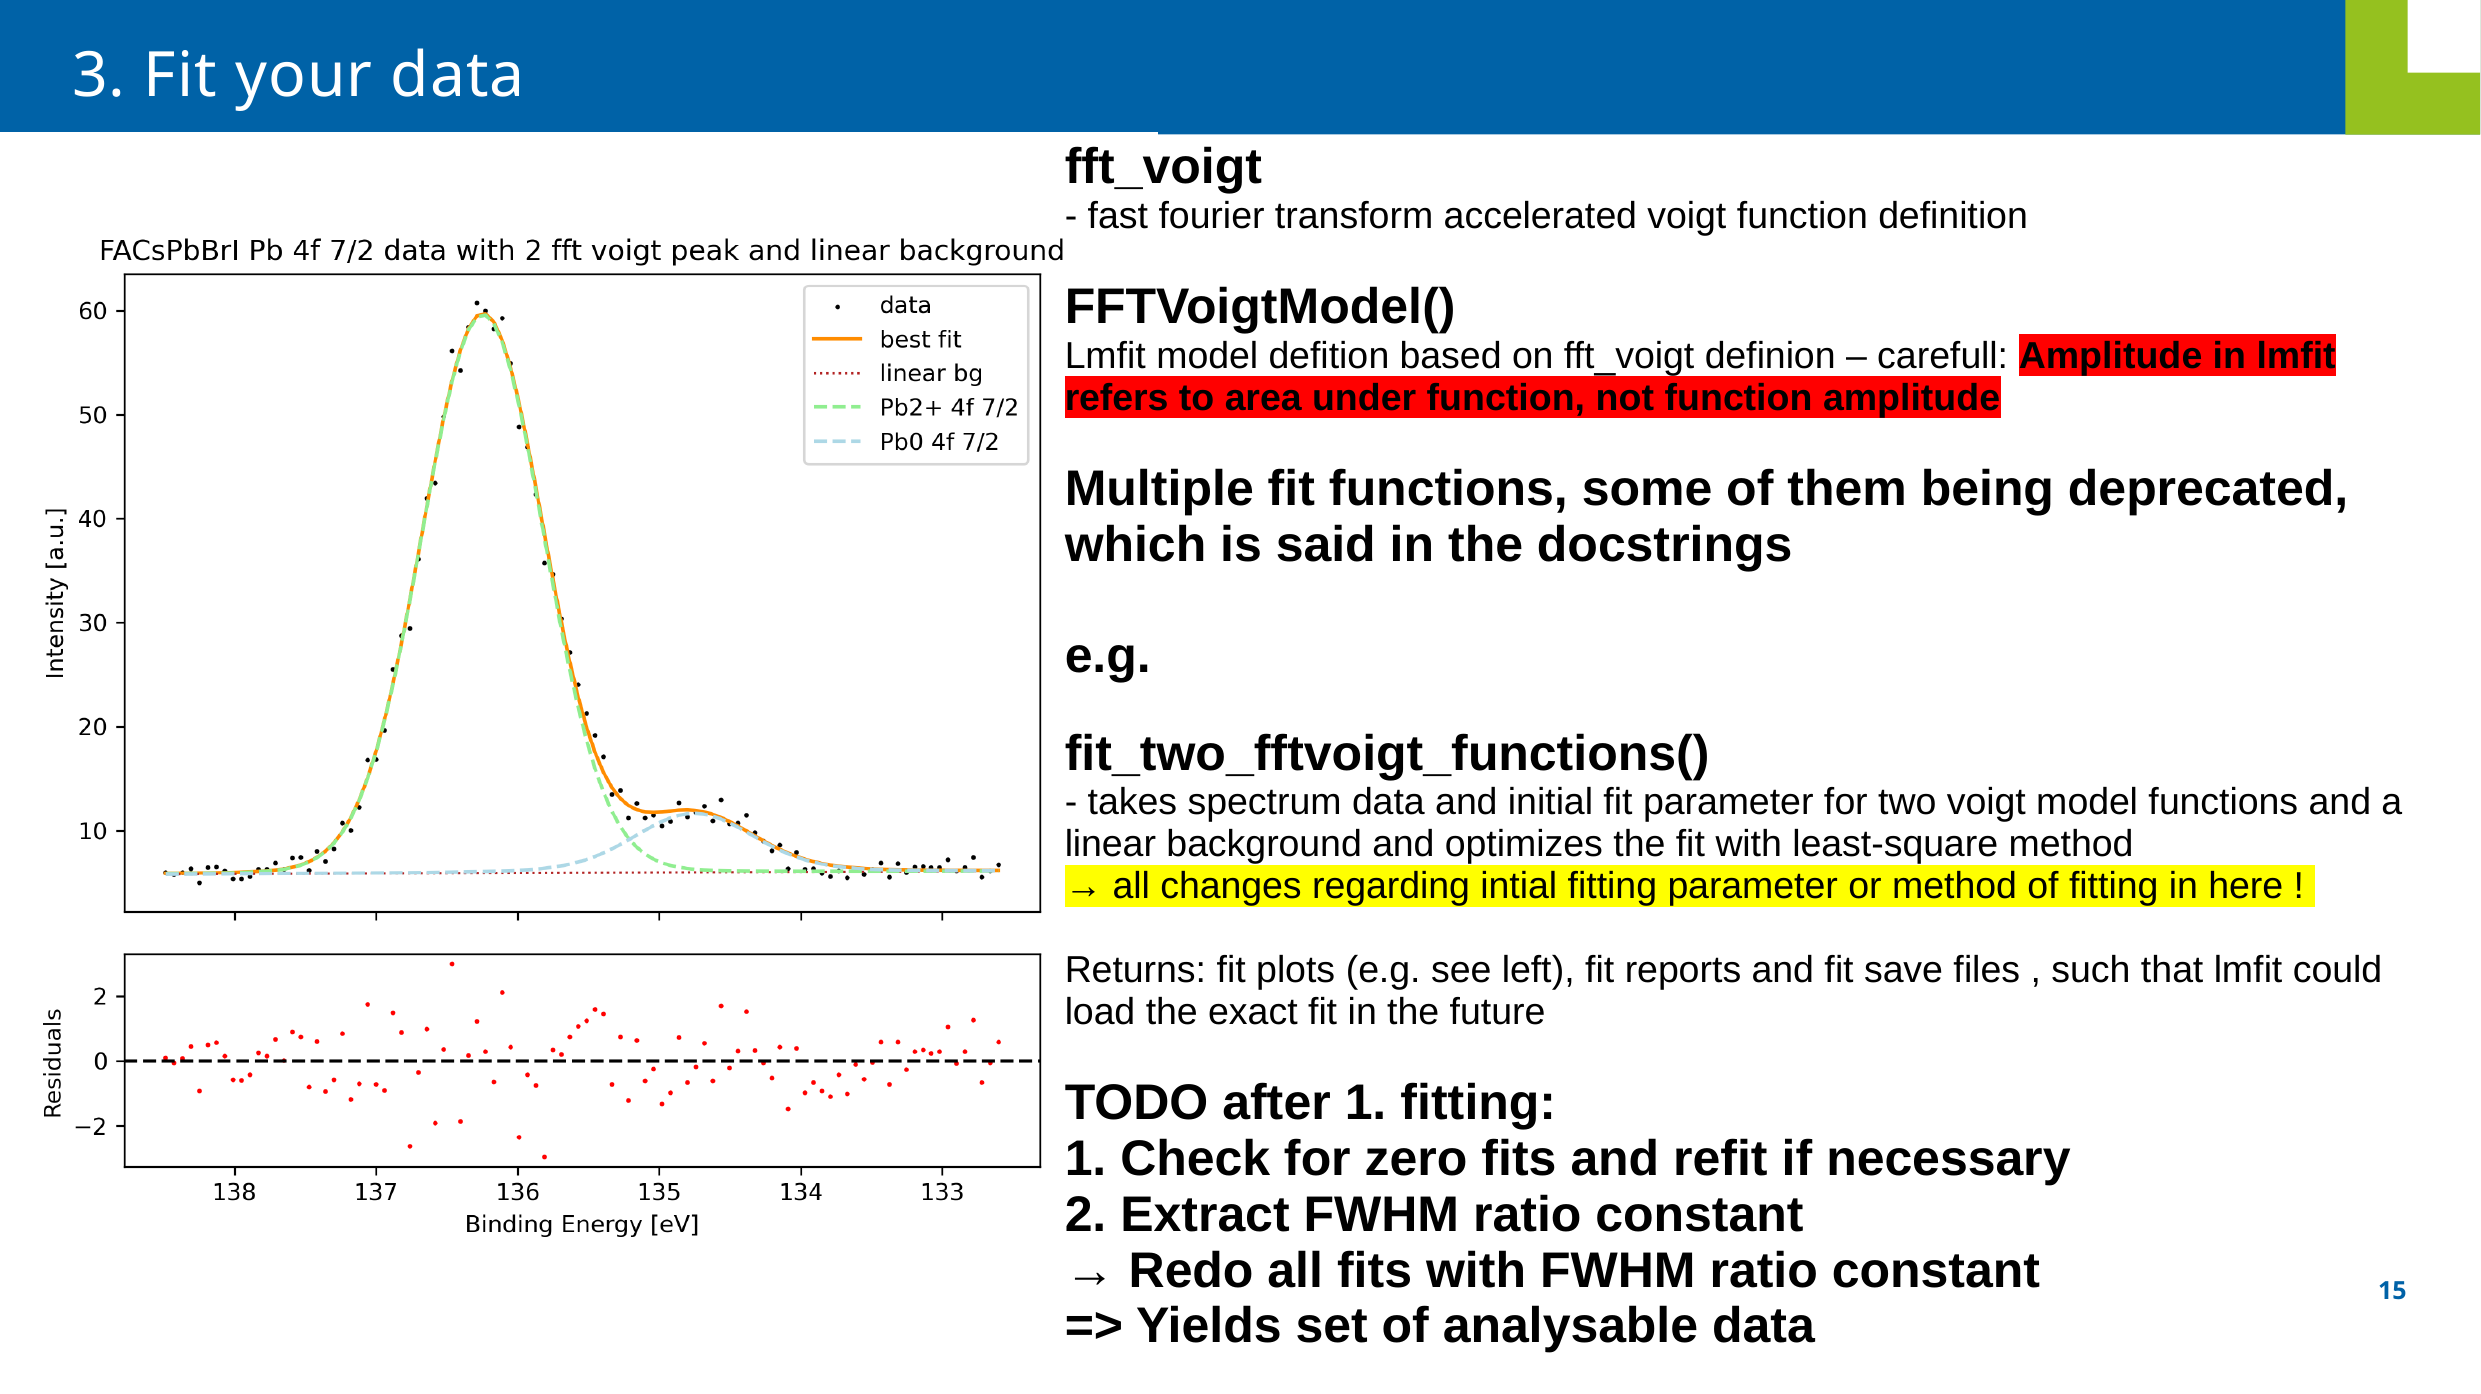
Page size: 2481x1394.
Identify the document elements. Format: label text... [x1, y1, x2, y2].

list 3. Fit your data [57, 26, 1976, 112]
picture [0, 132, 1050, 1314]
text_box fft_voigt - fast fourier transform accelerated voigt function definition FFTVoigtModel() Lmfit model defition based on fft_voigt definion – carefull: Amplitude in lmfit refers to area under function, not function amplitude Multiple fit functions, some of them being deprecated, which is said in the docstrings e.g. fit_two_fftvoigt_functions() - takes spectrum data and initial fit parameter for two voigt model functions and a linear background and optimizes the fit with least-square method → all changes regarding intial fitting parameter or method of fitting in here ! Returns: fit plots (e.g. see left), fit reports and fit save files , such that lmfit could load the exact fit in the future TODO after 1. fitting: 1. Check for zero fits and refit if necessary 2. Extract FWHM ratio constant → Redo all fits with FWHM ratio constant => Yields set of analysable data [1050, 131, 2438, 1394]
